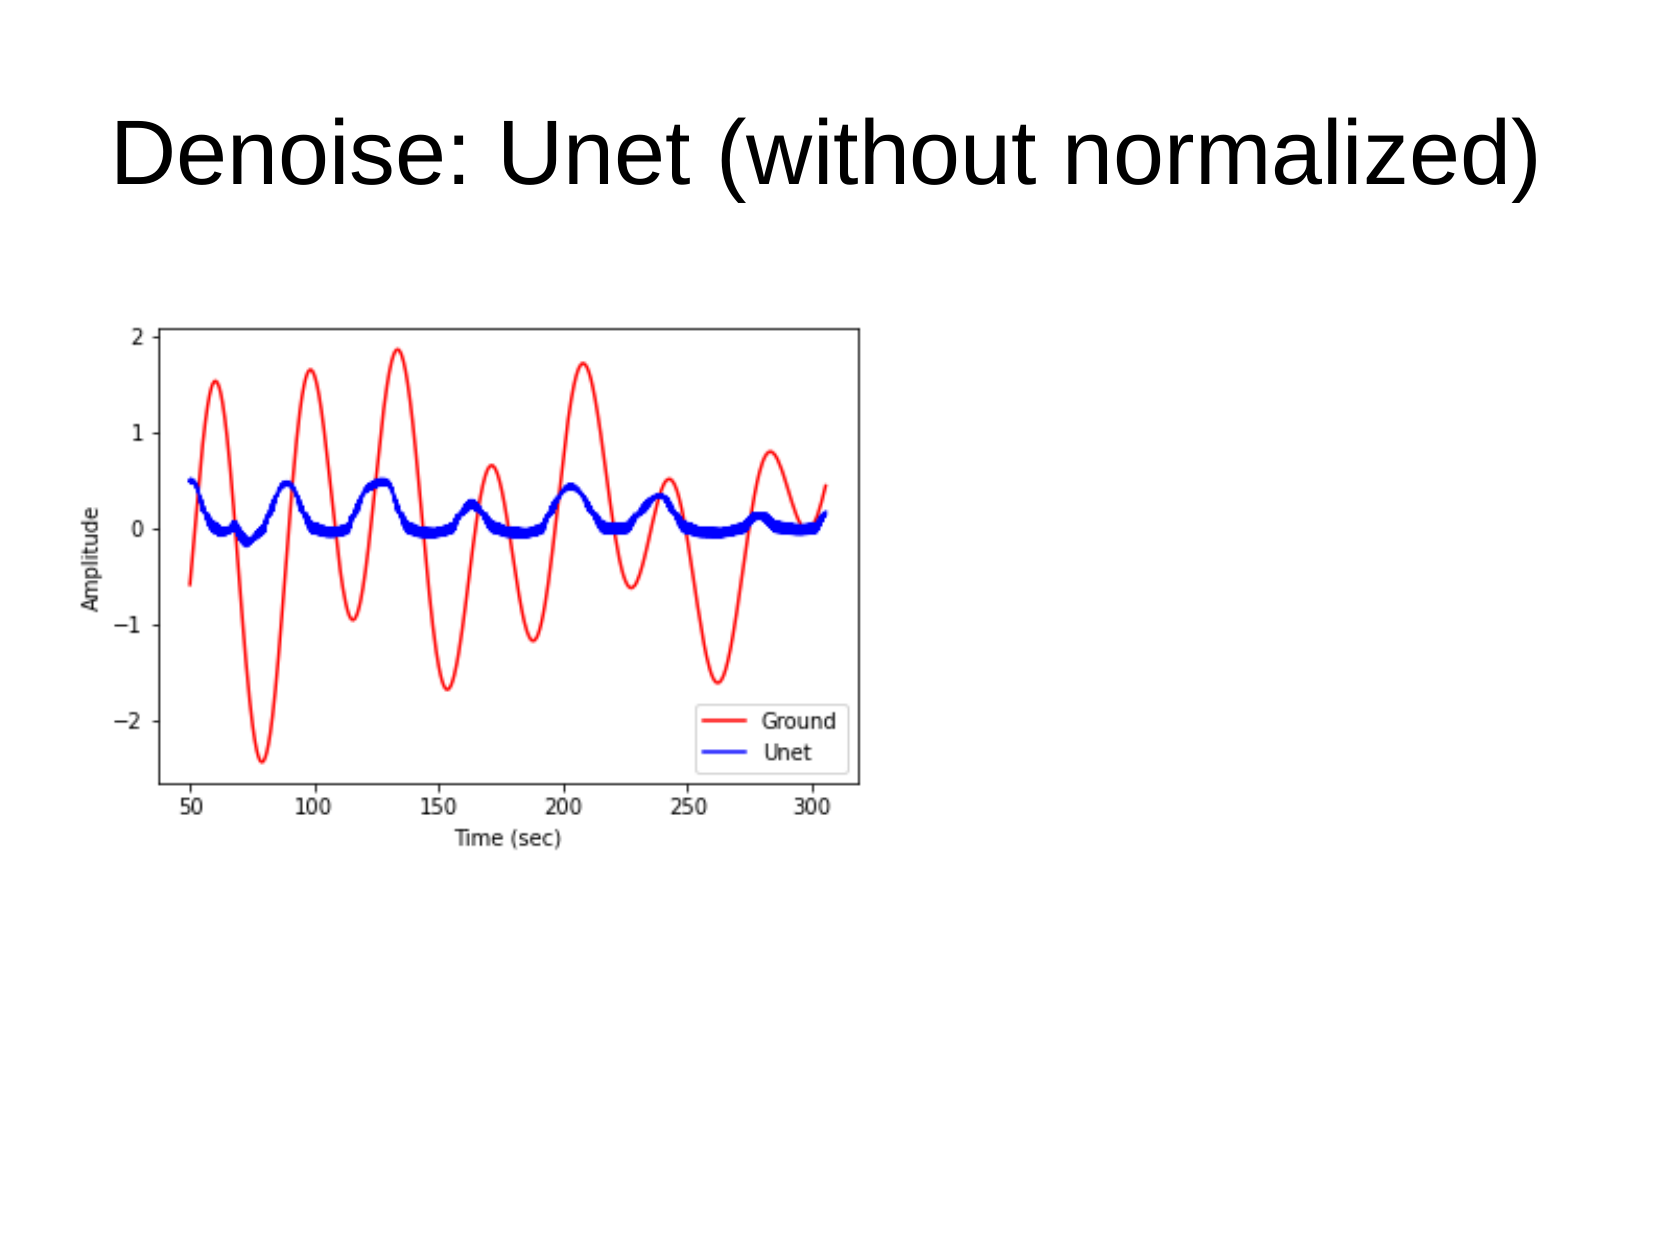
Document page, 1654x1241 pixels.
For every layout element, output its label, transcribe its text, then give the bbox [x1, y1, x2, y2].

title Denoise: Unet (without normalized) [82, 49, 1571, 257]
picture [69, 314, 871, 863]
